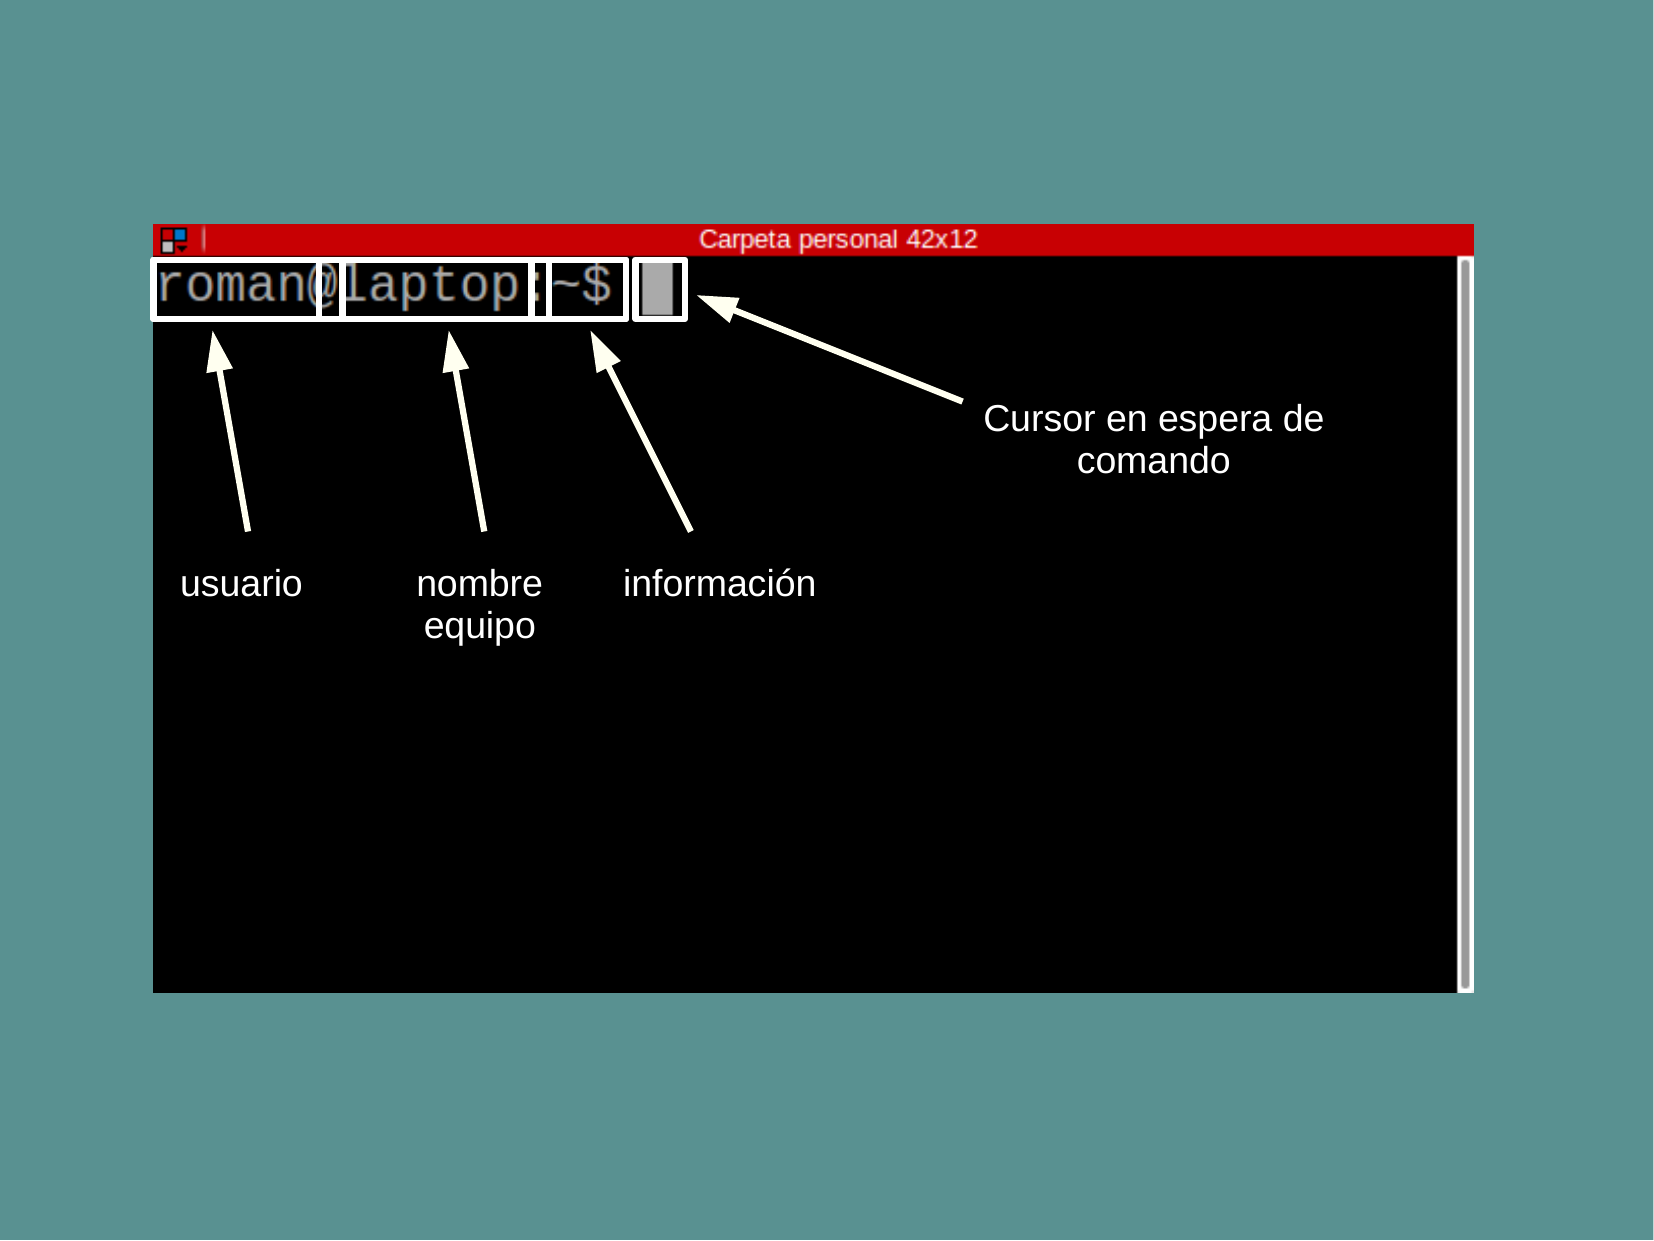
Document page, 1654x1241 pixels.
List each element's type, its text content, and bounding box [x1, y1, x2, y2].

picture [346, 263, 528, 316]
text_box información [608, 555, 863, 654]
picture [535, 263, 546, 316]
picture [153, 224, 1474, 993]
picture [552, 263, 623, 316]
text_box usuario [165, 555, 319, 626]
text_box nombre equipo [401, 555, 603, 696]
picture [157, 263, 316, 316]
text_box Cursor en espera de comando [968, 389, 1436, 531]
picture [322, 263, 339, 316]
